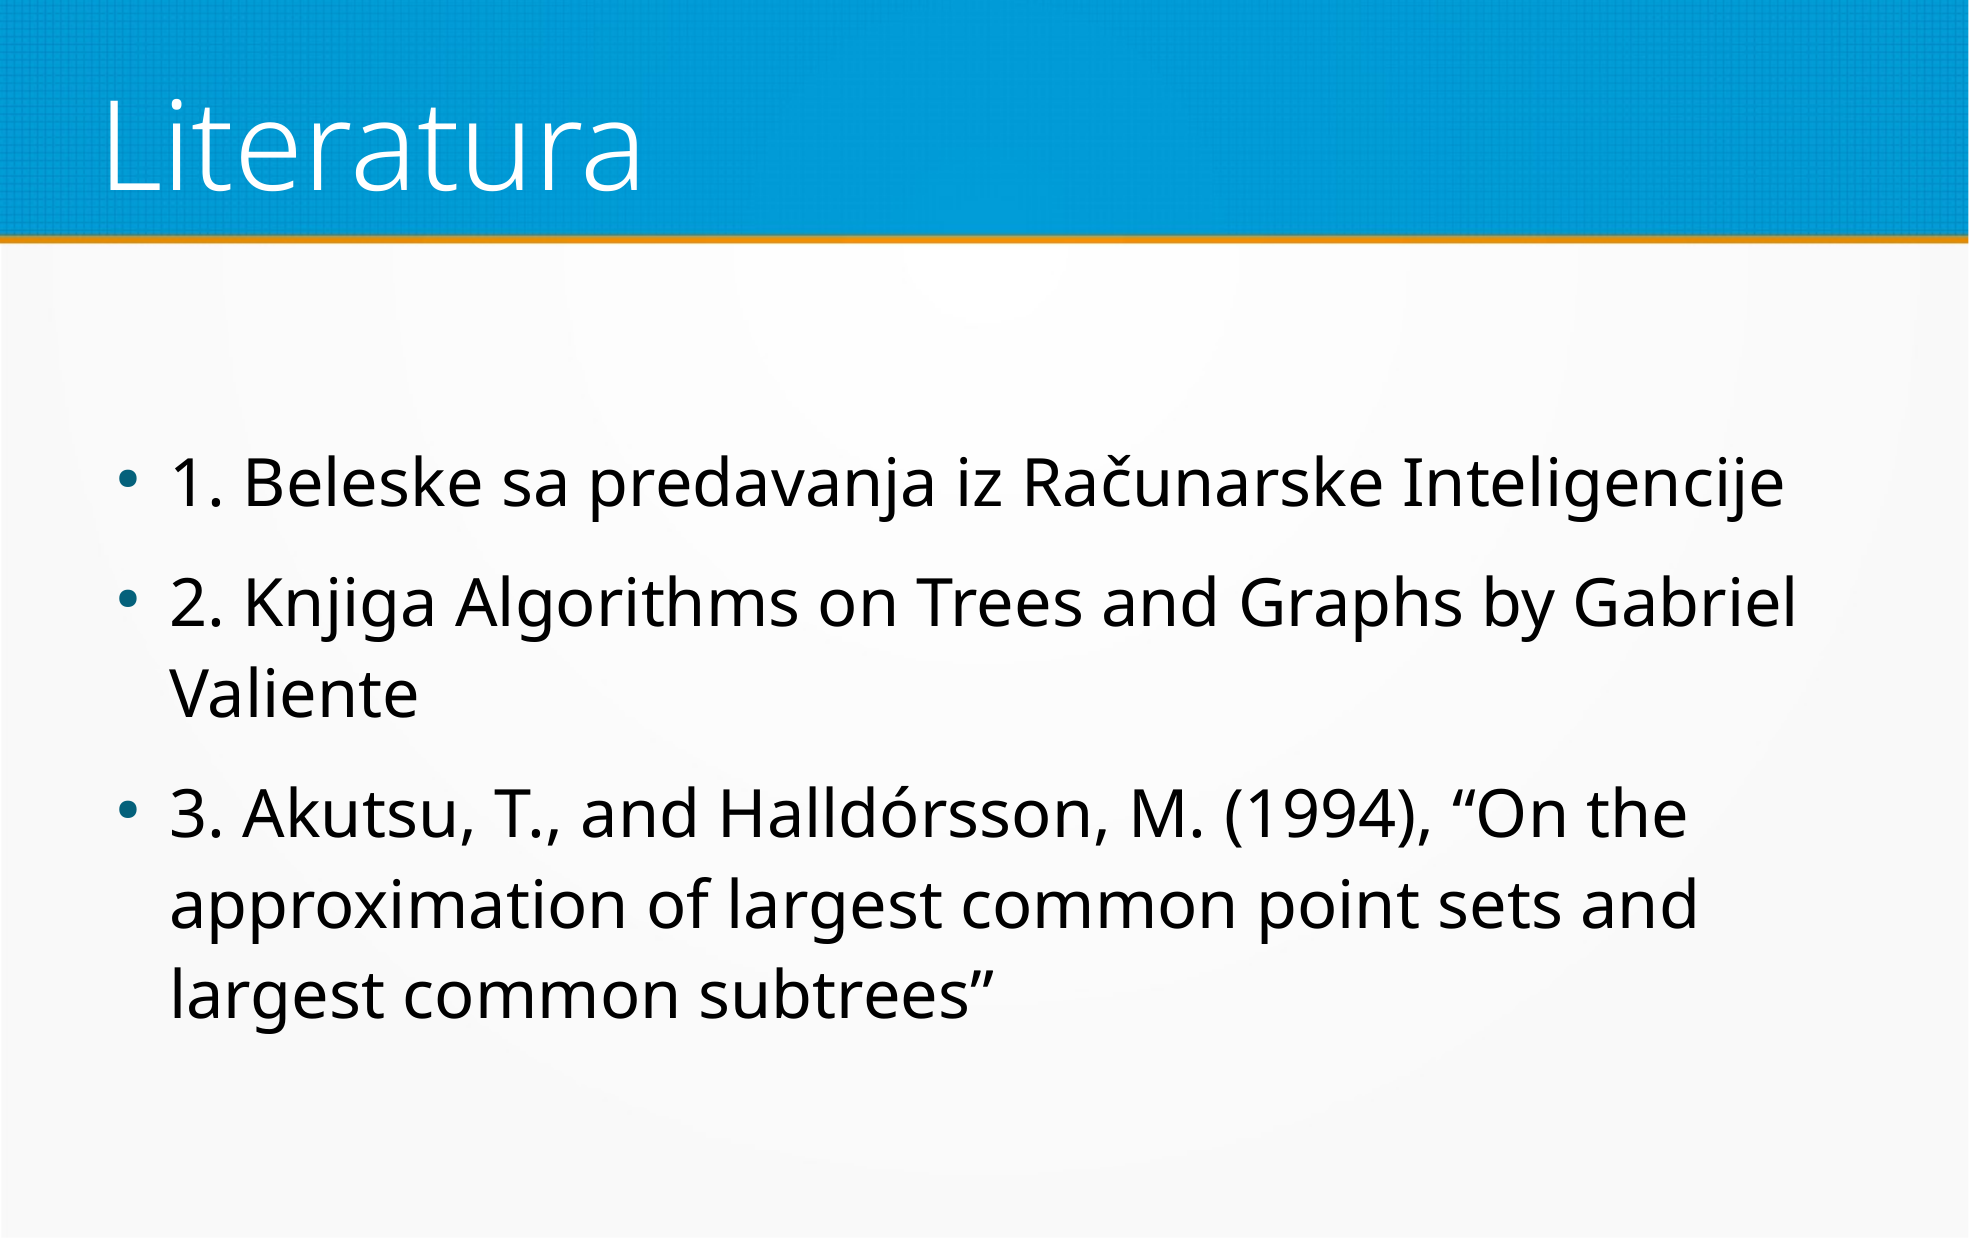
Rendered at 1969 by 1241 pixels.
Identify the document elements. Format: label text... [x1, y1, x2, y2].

title Literatura [98, 19, 1870, 227]
list 1. Beleske sa predavanja iz Računarske Inteligencije 2. Knjiga Algorithms on Trees and Graphs by Gabriel Valiente 3. Akutsu, T., and Halldórsson, M. (1994), “On the approximation of largest common point sets and largest common subtrees” [98, 315, 1861, 1081]
picture [0, 233, 1969, 1241]
